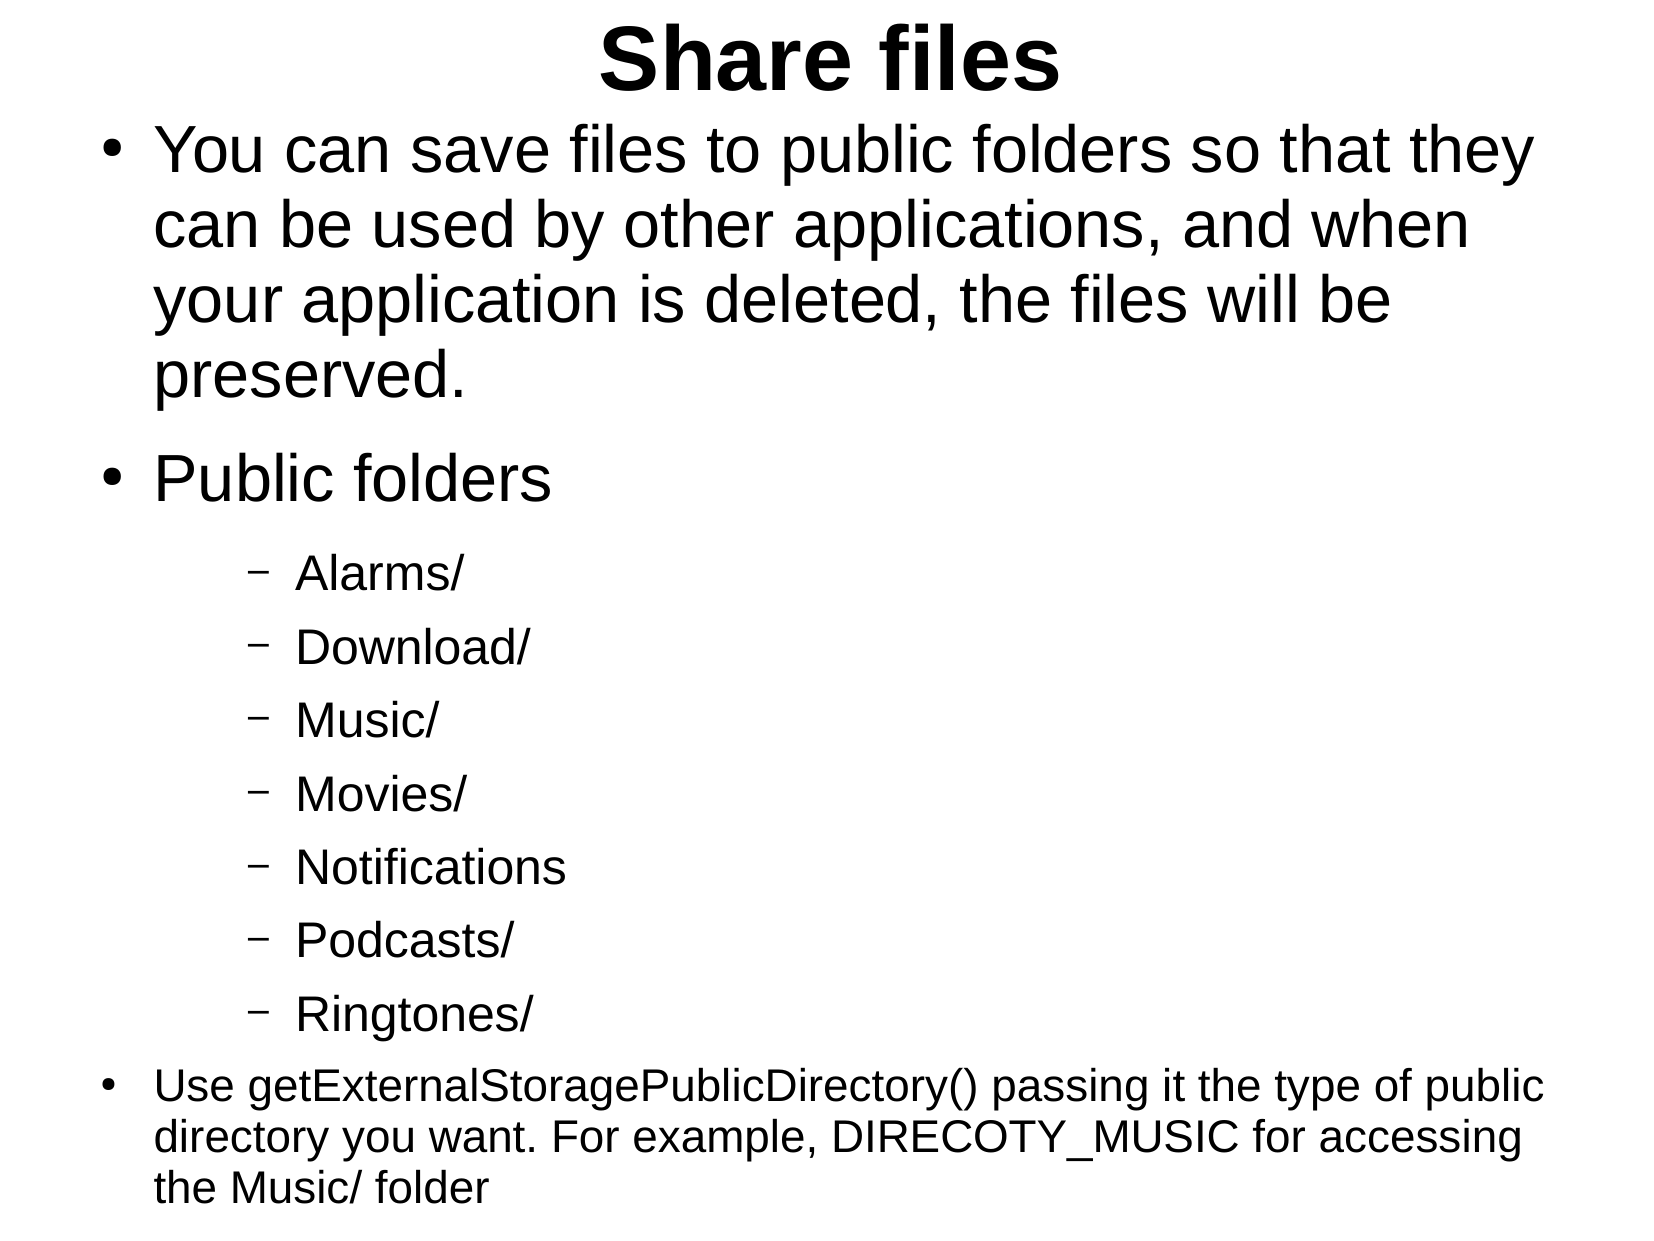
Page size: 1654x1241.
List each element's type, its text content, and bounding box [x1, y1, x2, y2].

list You can save files to public folders so that they can be used by other applications, and when your application is deleted, the files will be preserved. Public folders Alarms/ Download/ Music/ Movies/ Notifications Podcasts/ Ringtones/ Use getExternalStoragePublicDirectory() passing it the type of public directory you want. For example, DIRECOTY_MUSIC for accessing the Music/ folder [82, 112, 1571, 1241]
title Share files [86, 0, 1576, 155]
